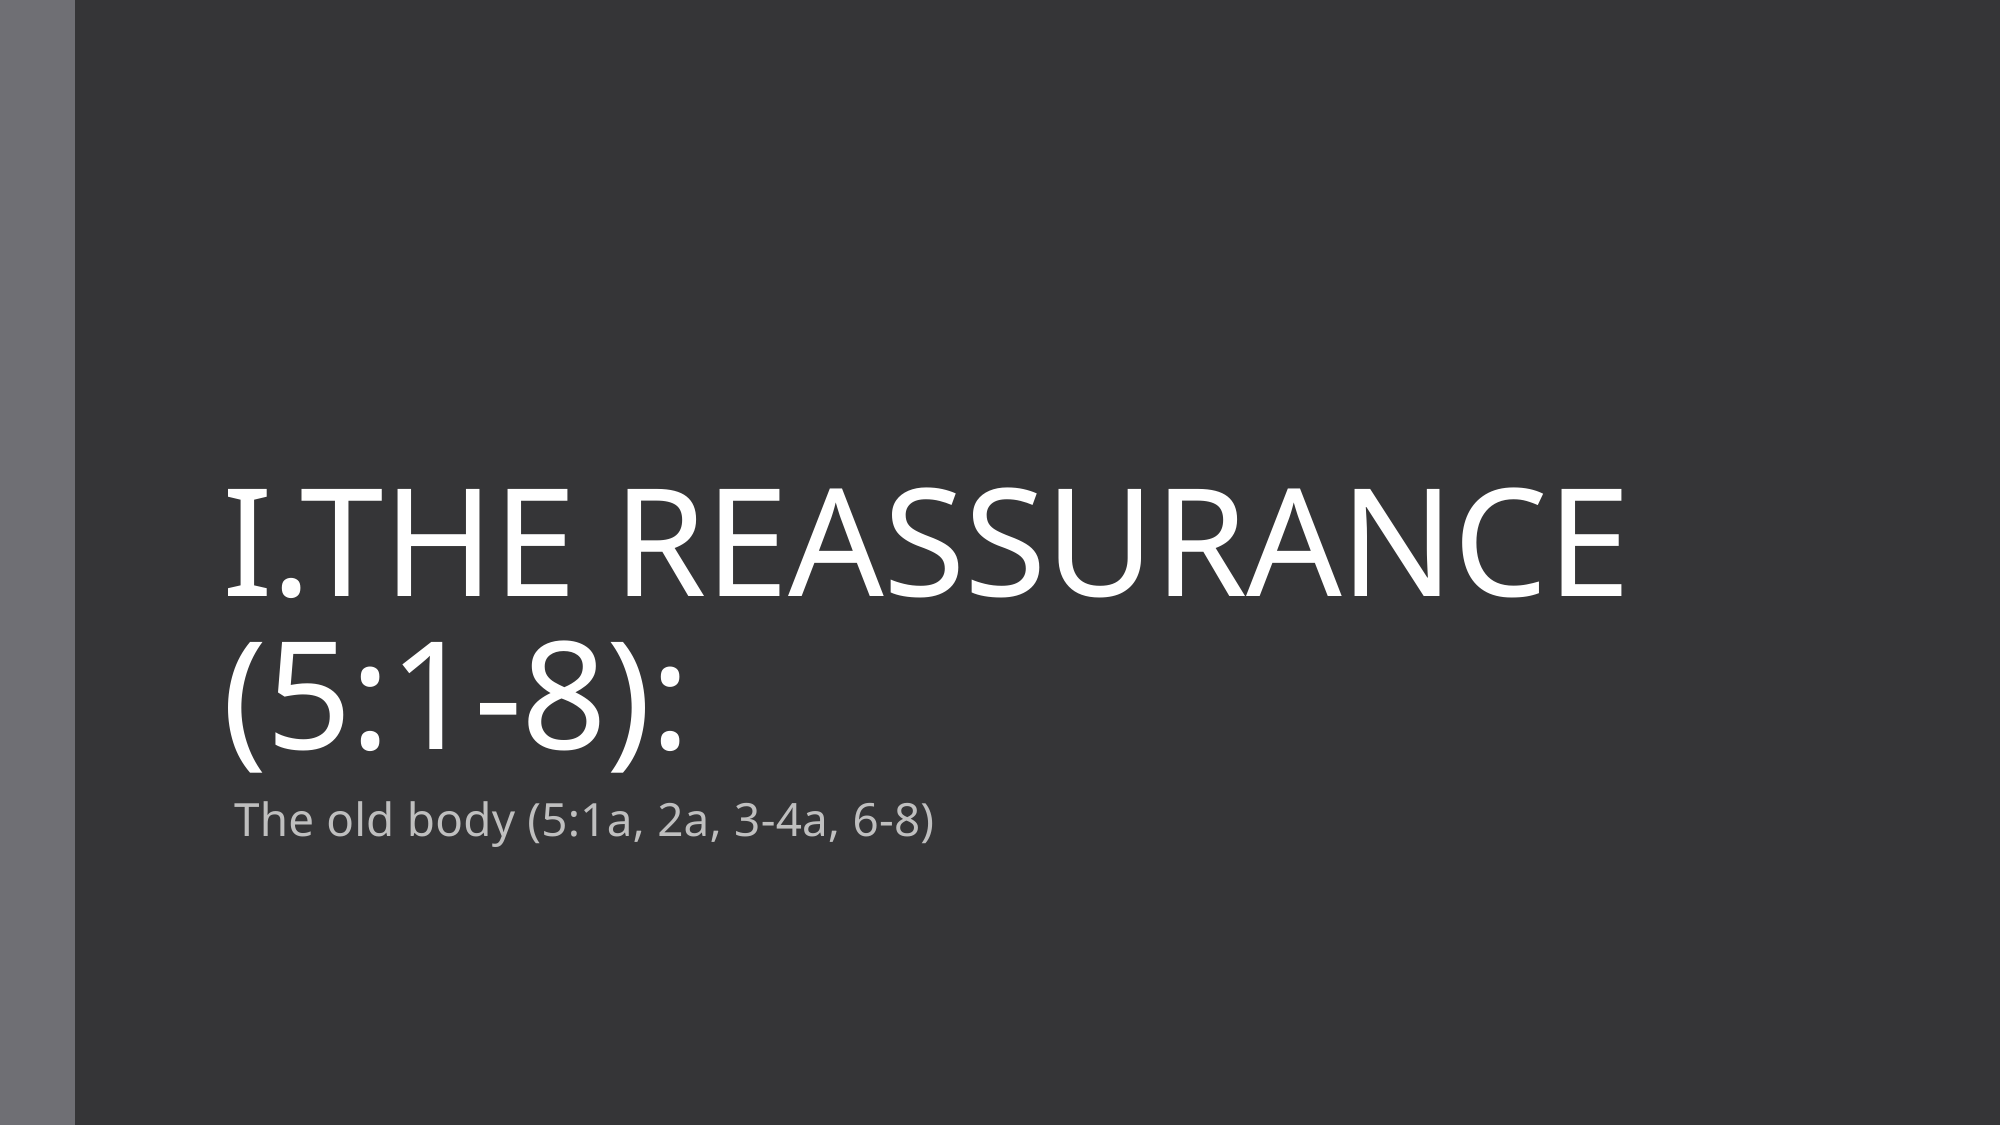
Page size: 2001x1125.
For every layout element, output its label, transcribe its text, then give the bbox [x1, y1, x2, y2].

subtitle The old body (5:1a, 2a, 3-4a, 6-8) [206, 787, 1752, 1066]
title I.THE REASSURANCE (5:1-8): [206, 124, 1752, 787]
